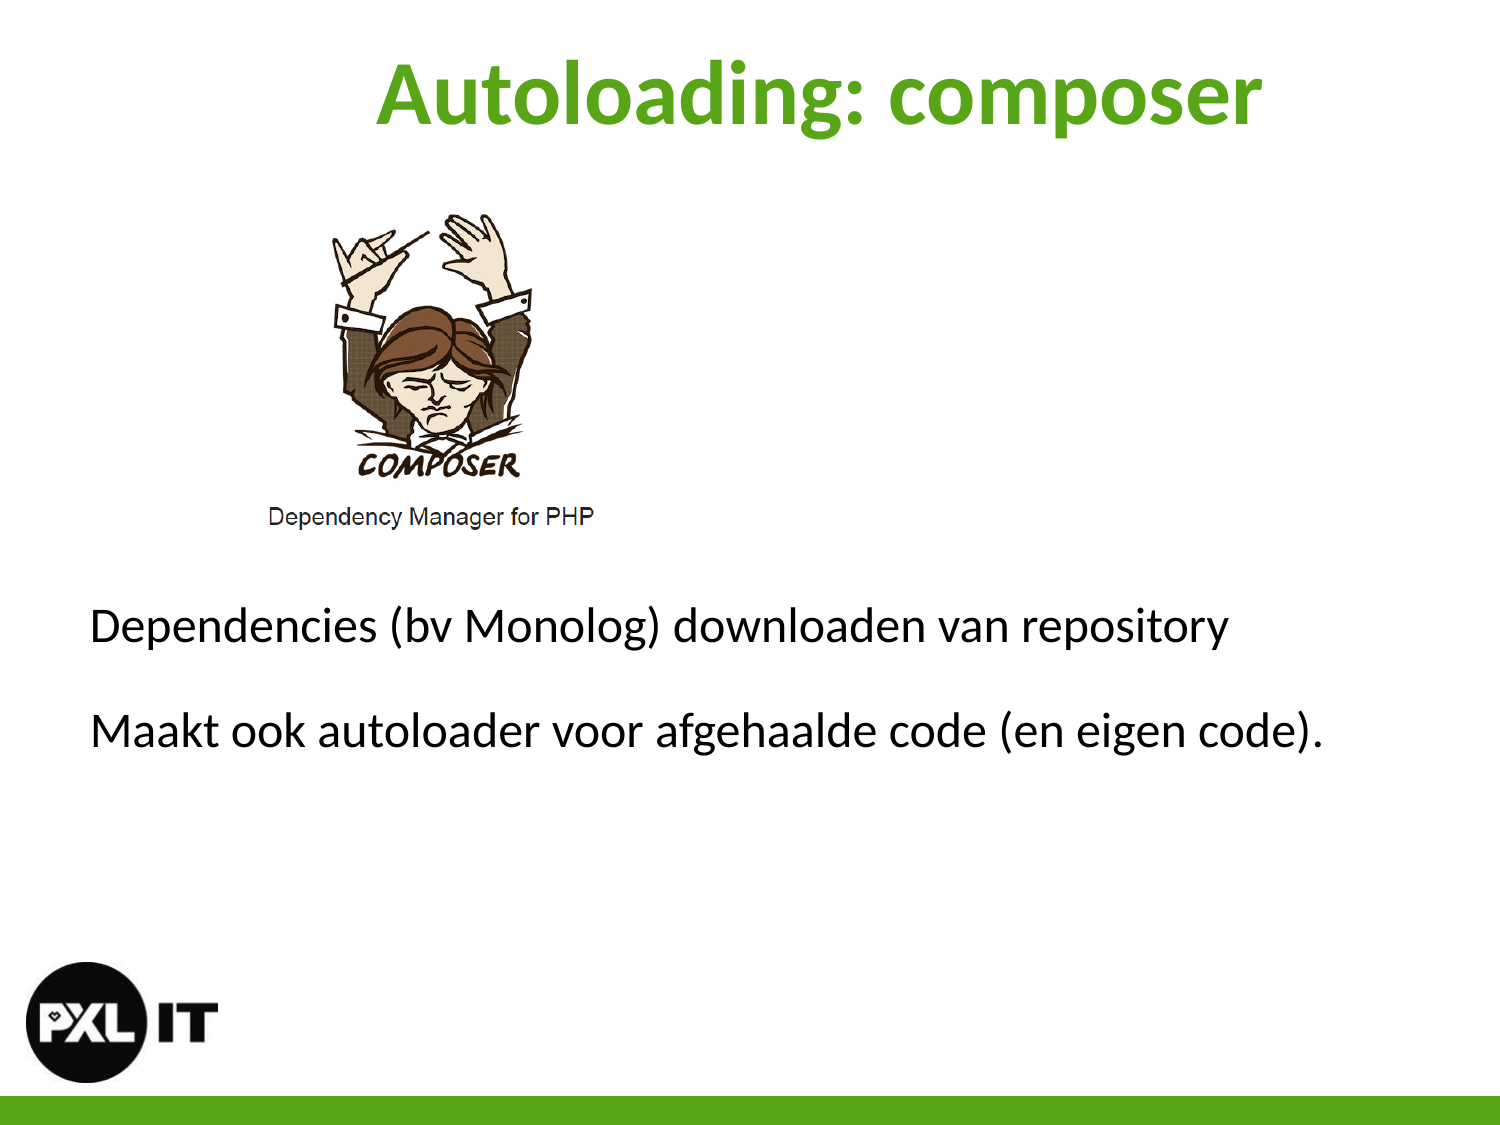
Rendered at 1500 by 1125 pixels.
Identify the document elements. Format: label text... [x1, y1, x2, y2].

text_box Dependencies (bv Monolog) downloaden van repository Maakt ook autoloader voor afgehaalde code (en eigen code). [74, 585, 1500, 1005]
picture [122, 194, 720, 539]
text_box Autoloading: composer [201, 24, 1440, 151]
picture [26, 962, 218, 1083]
